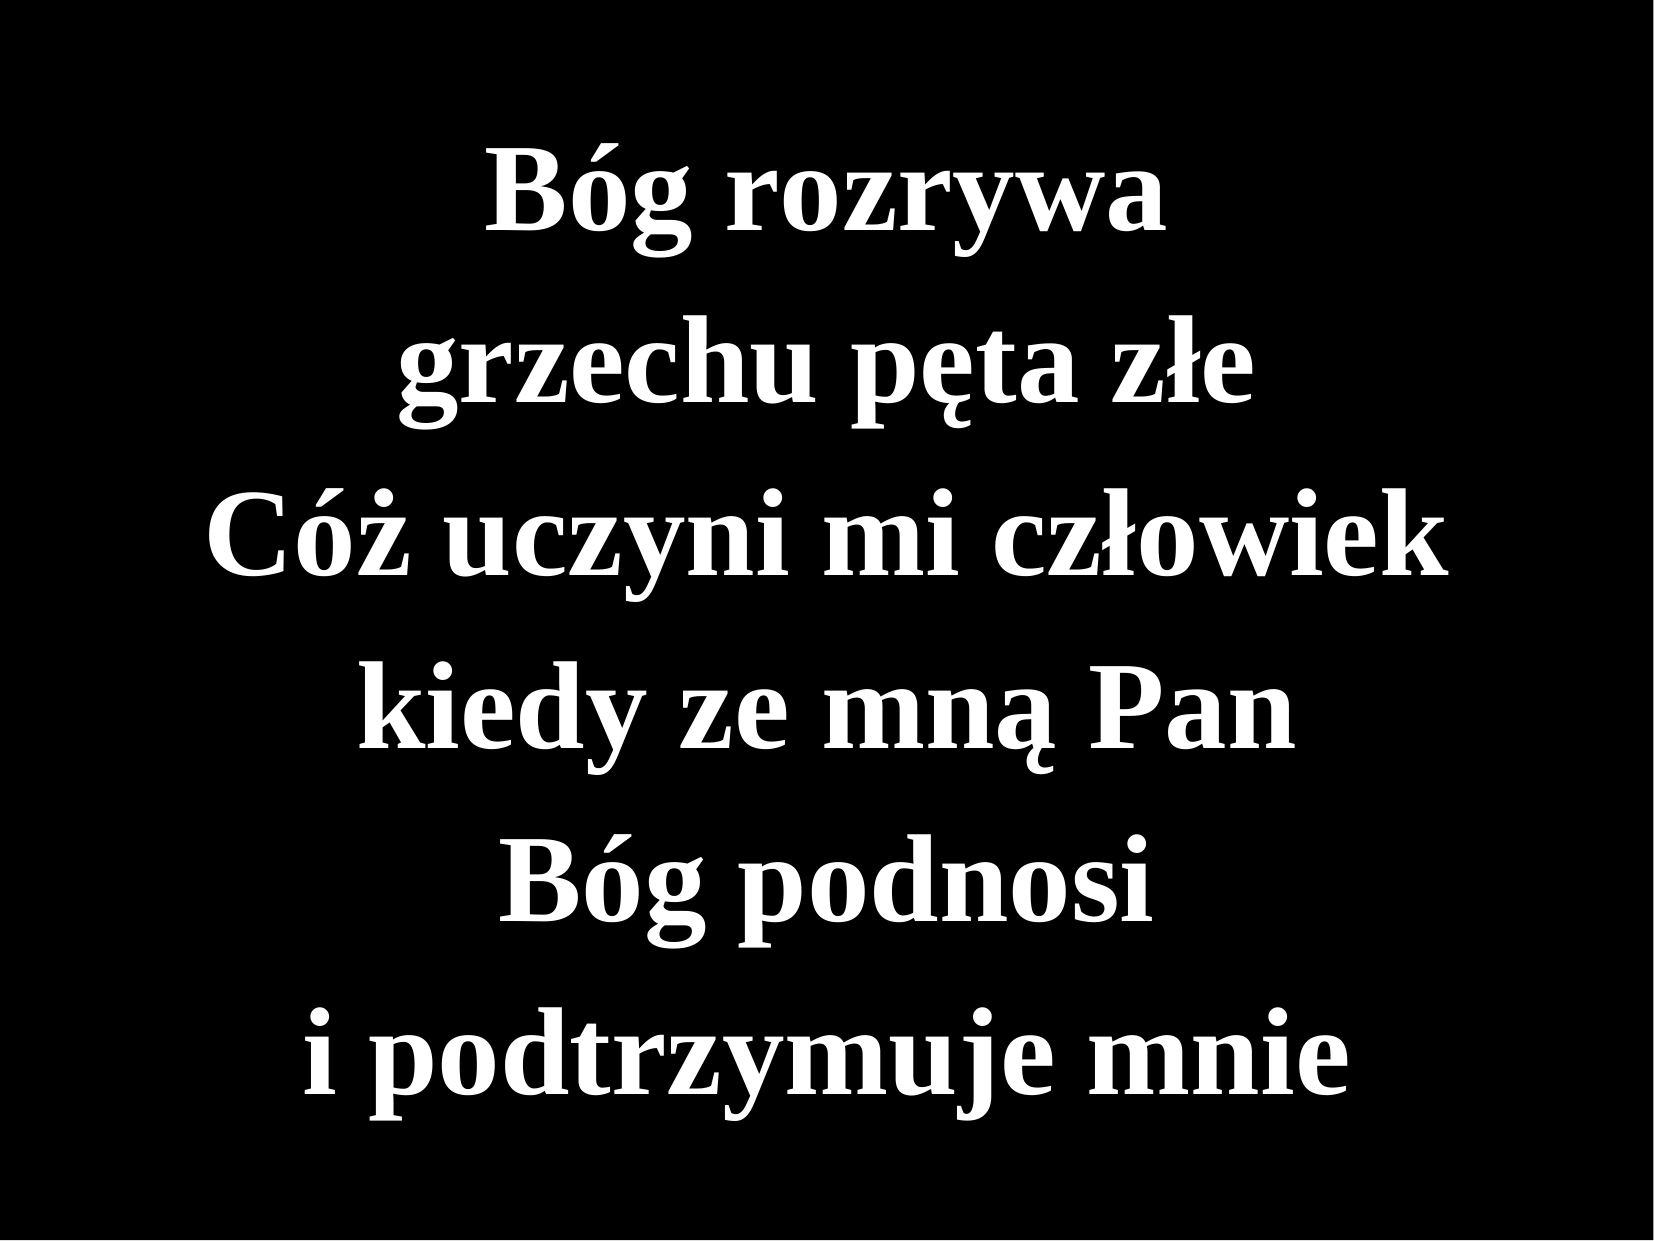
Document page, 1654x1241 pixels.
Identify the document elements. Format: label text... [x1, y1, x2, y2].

title Bóg rozrywa ppp grzechu pęta złe ppp Cóż uczyni mi człowiek ppp kiedy ze mną Pan ppp Bóg podnosi ppp i podtrzymuje mnie [0, 0, 1654, 1241]
